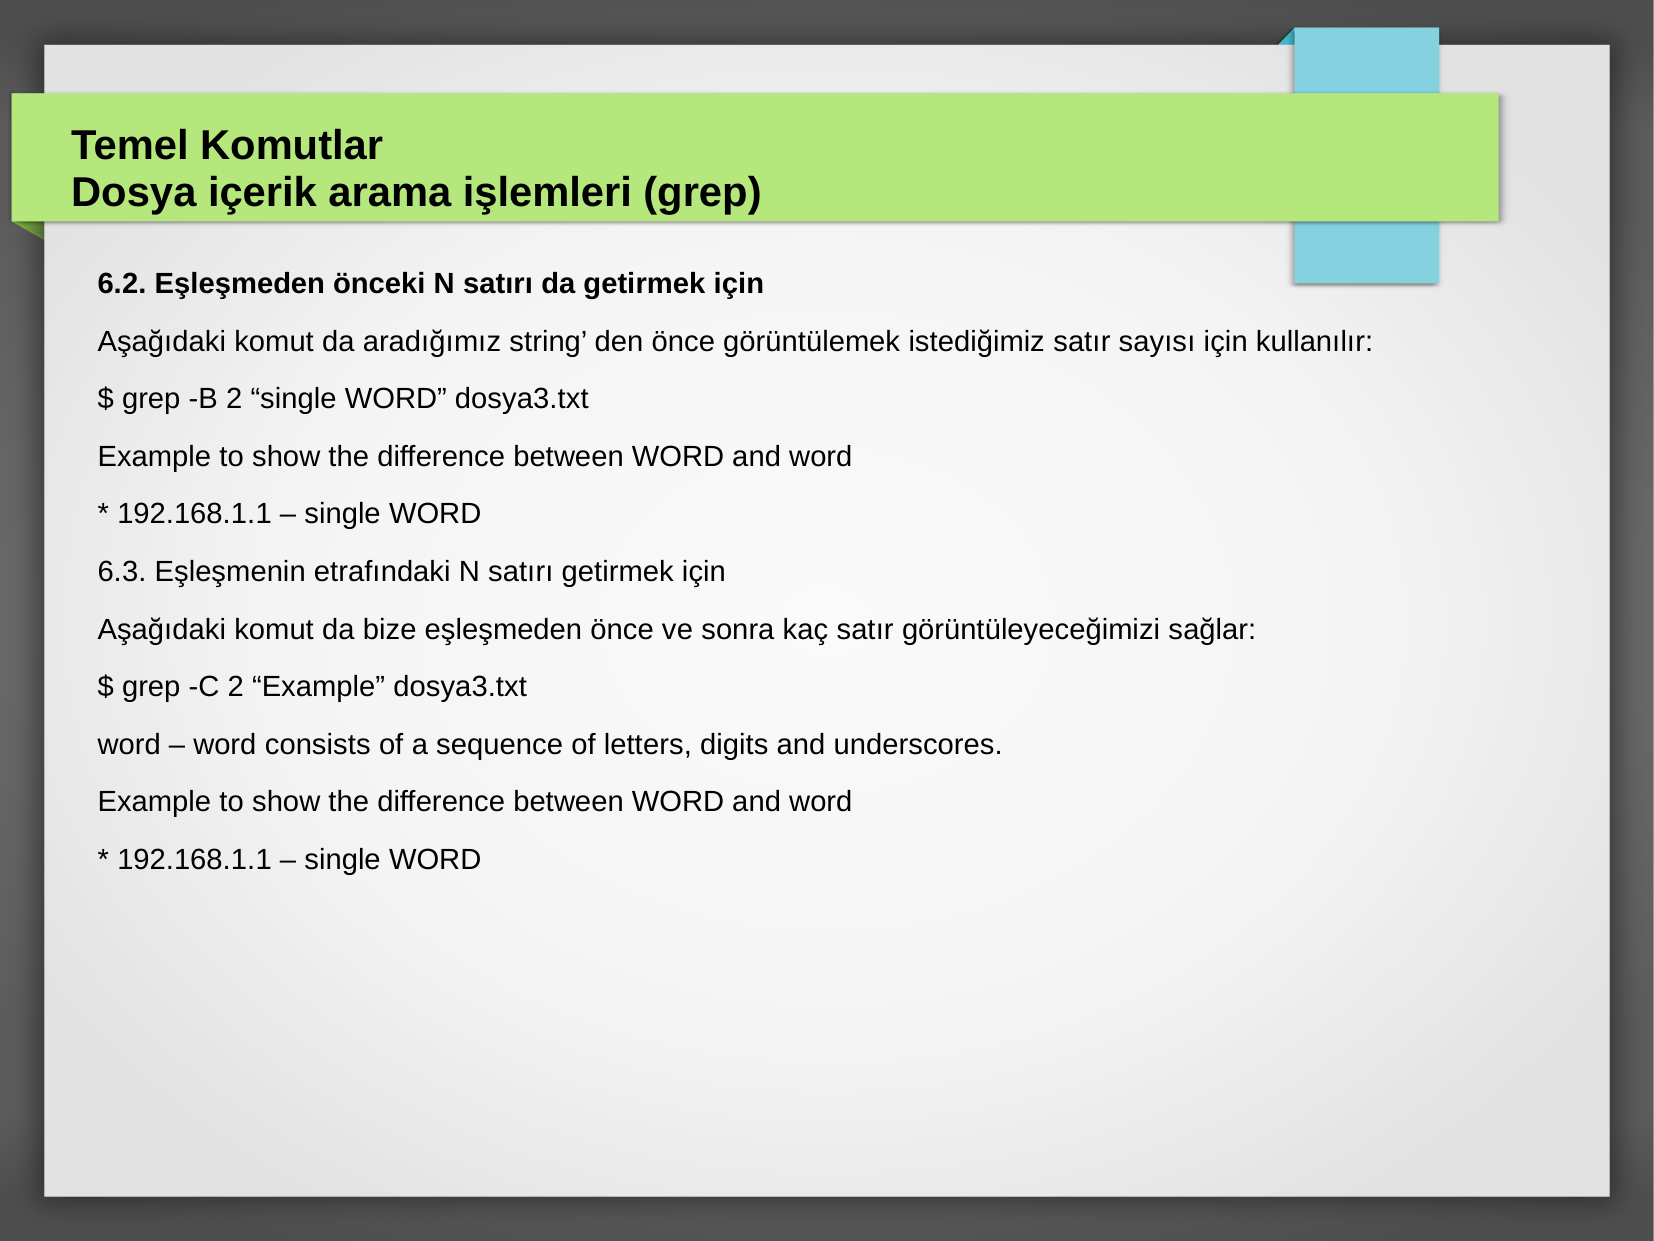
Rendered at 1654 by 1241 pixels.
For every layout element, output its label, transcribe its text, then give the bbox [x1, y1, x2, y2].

text_box 6.2. Eşleşmeden önceki N satırı da getirmek için Aşağıdaki komut da aradığımız string’ den önce görüntülemek istediğimiz satır sayısı için kullanılır: $ grep -B 2 “single WORD” dosya3.txt Example to show the difference between WORD and word * 192.168.1.1 – single WORD 6.3. Eşleşmenin etrafındaki N satırı getirmek için Aşağıdaki komut da bize eşleşmeden önce ve sonra kaç satır görüntüleyeceğimizi sağlar: $ grep -C 2 “Example” dosya3.txt word – word consists of a sequence of letters, digits and underscores. Example to show the difference between WORD and word * 192.168.1.1 – single WORD [82, 259, 1430, 1028]
text_box Temel Komutlar Dosya içerik arama işlemleri (grep) [56, 114, 886, 269]
picture [0, 0, 1654, 1241]
